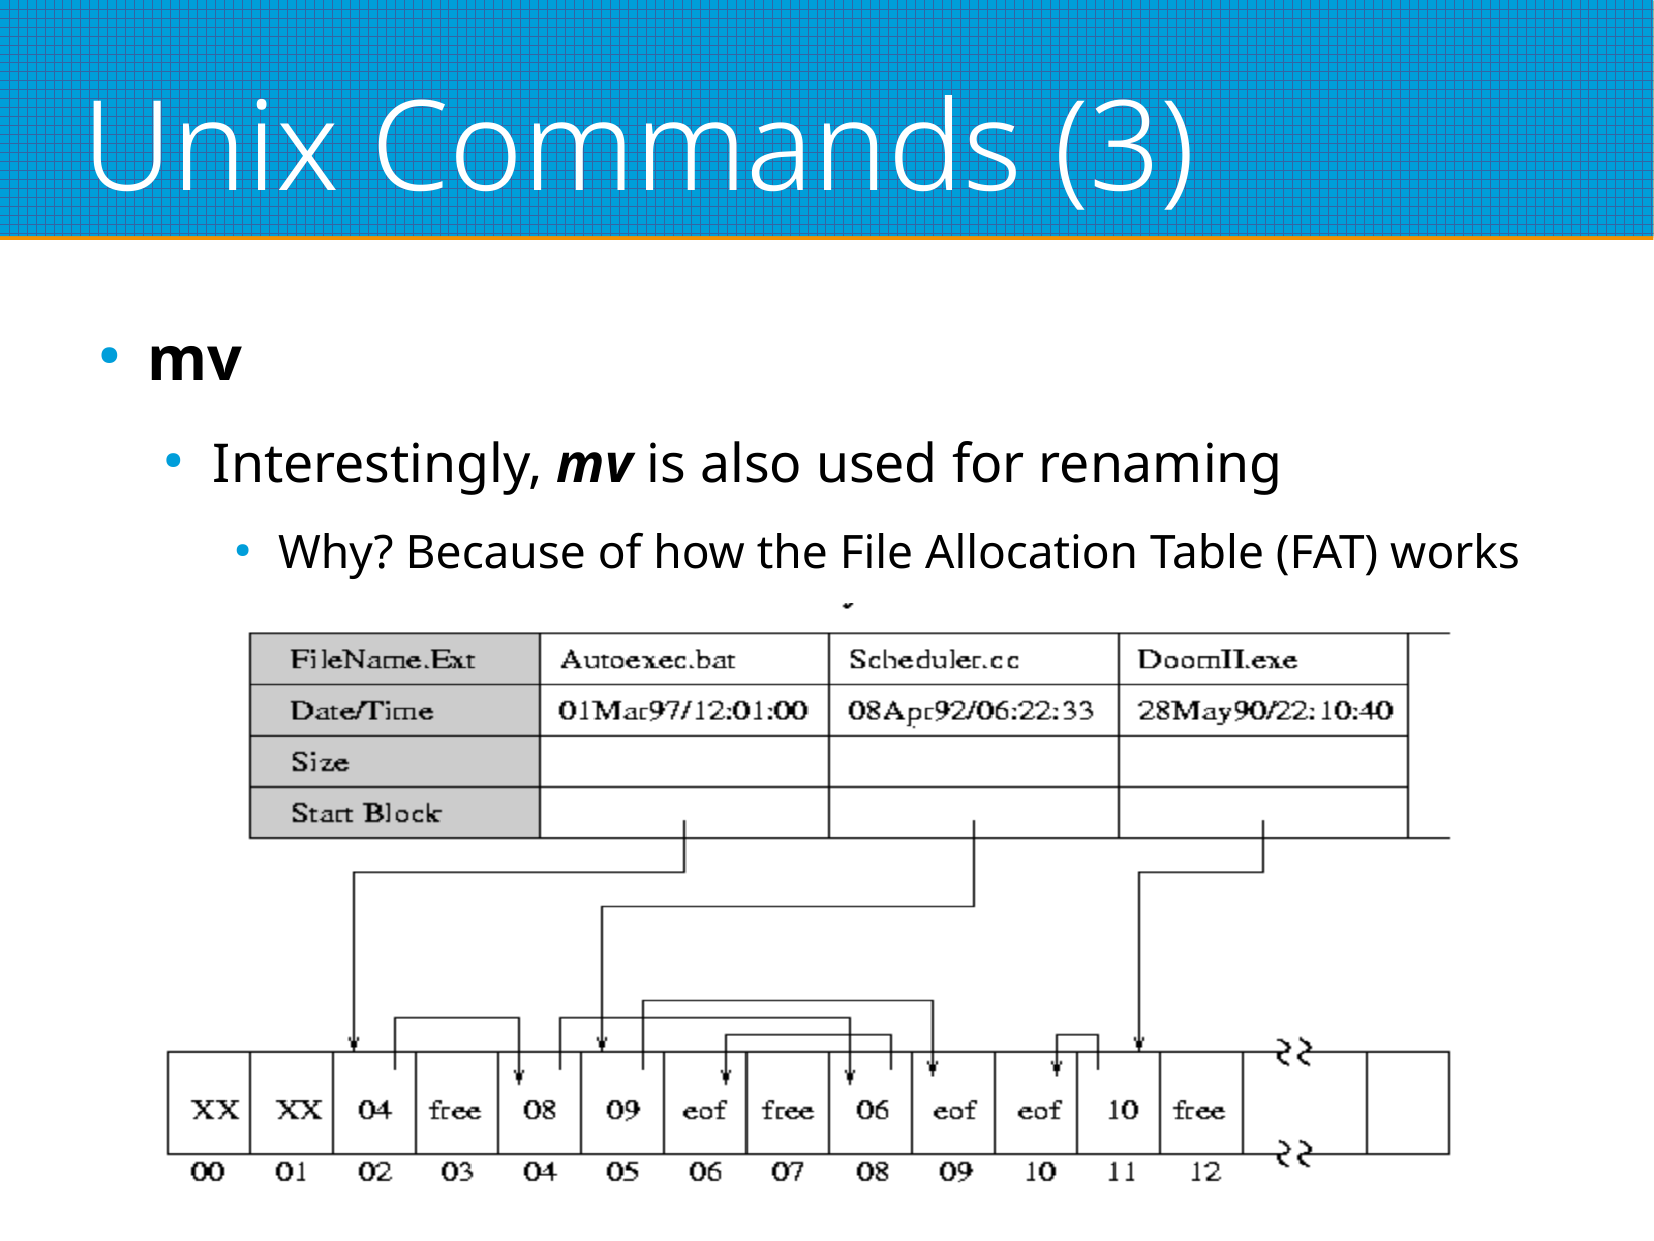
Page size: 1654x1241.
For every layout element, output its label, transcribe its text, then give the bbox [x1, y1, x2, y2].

picture [165, 603, 1453, 1211]
list mv Interestingly, mv is also used for renaming Why? Because of how the File Allocation Table (FAT) works [82, 314, 1563, 621]
title Unix Commands (3) [82, 19, 1571, 227]
